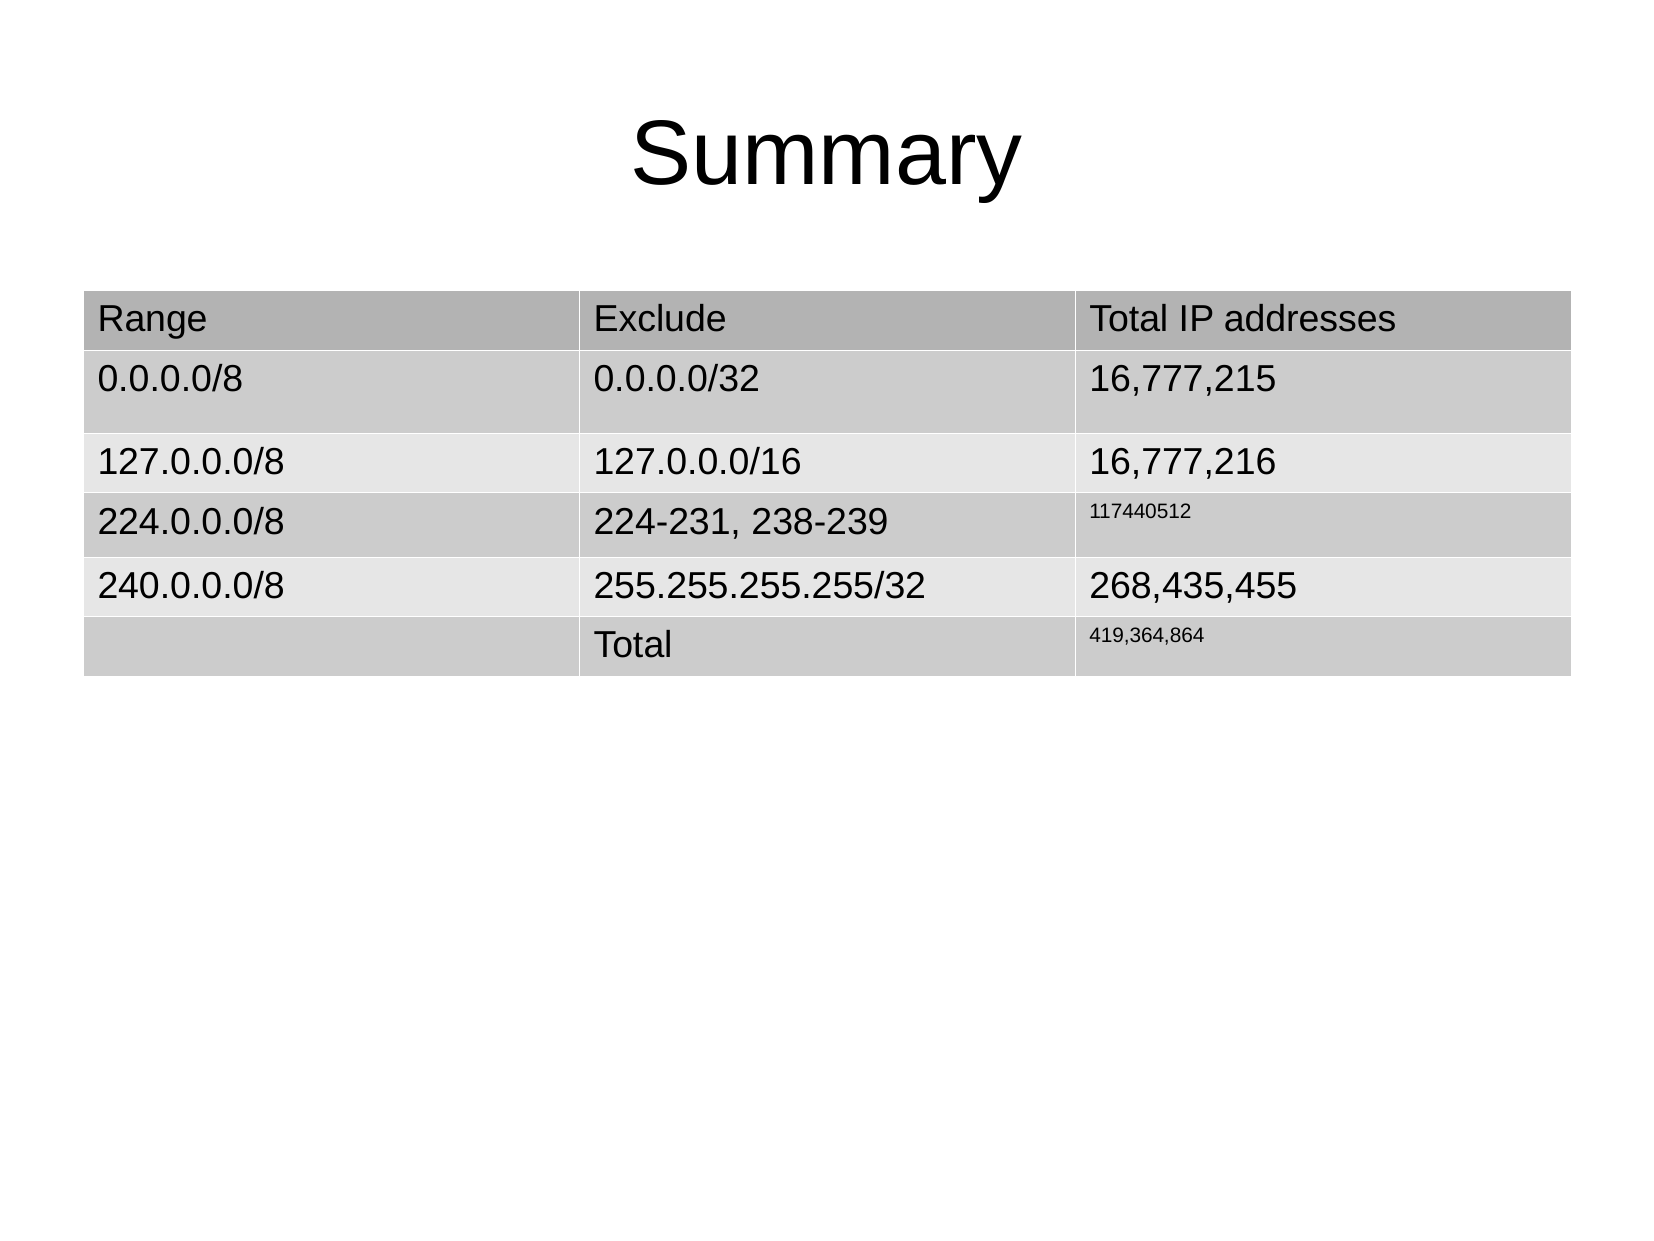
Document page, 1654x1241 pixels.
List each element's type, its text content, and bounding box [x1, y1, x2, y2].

table_cell 419,364,864 [1076, 617, 1571, 676]
table_cell 16,777,216 [1076, 434, 1571, 492]
table_cell 117440512 [1076, 493, 1571, 557]
title Summary [82, 49, 1571, 257]
table_cell [84, 617, 579, 676]
table_header Range [84, 291, 579, 350]
table_cell 224-231, 238-239 [580, 493, 1075, 557]
table_cell Total [580, 617, 1075, 676]
table_cell 240.0.0.0/8 [84, 558, 579, 616]
table_cell 127.0.0.0/16 [580, 434, 1075, 492]
table_cell 255.255.255.255/32 [580, 558, 1075, 616]
table_cell 224.0.0.0/8 [84, 493, 579, 557]
table_header Total IP addresses [1076, 291, 1571, 350]
table_cell 16,777,215 [1076, 351, 1571, 433]
table_cell 127.0.0.0/8 [84, 434, 579, 492]
table_cell 0.0.0.0/8 [84, 351, 579, 433]
table_cell 0.0.0.0/32 [580, 351, 1075, 433]
table_header Exclude [580, 291, 1075, 350]
table_cell 268,435,455 [1076, 558, 1571, 616]
